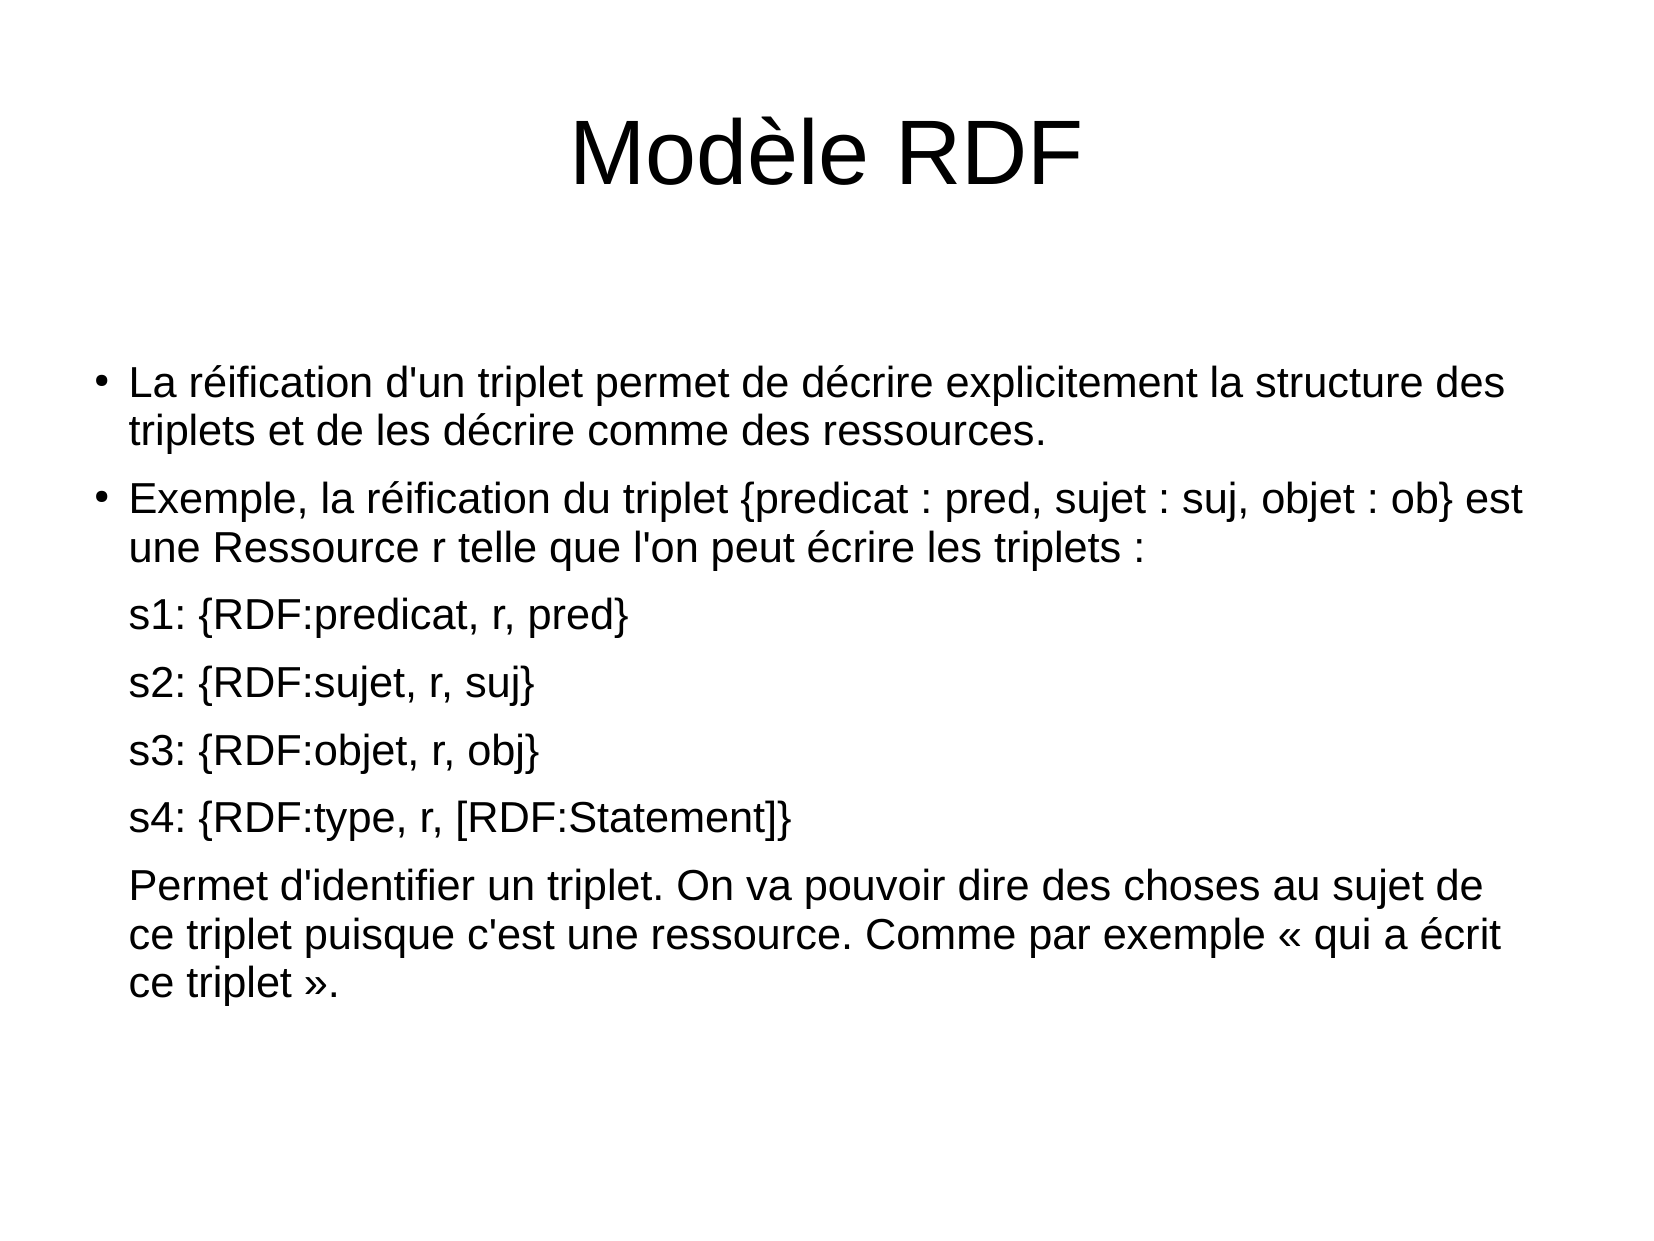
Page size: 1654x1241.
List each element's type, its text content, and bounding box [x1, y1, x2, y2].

title Modèle RDF [82, 49, 1571, 257]
list La réification d'un triplet permet de décrire explicitement la structure des triplets et de les décrire comme des ressources. Exemple, la réification du triplet {predicat : pred, sujet : suj, objet : ob} est une Ressource r telle que l'on peut écrire les triplets : s1: {RDF:predicat, r, pred} s2: {RDF:sujet, r, suj} s3: {RDF:objet, r, obj} s4: {RDF:type, r, [RDF:Statement]} Permet d'identifier un triplet. On va pouvoir dire des choses au sujet de ce triplet puisque c'est une ressource. Comme par exemple « qui a écrit ce triplet ». [82, 290, 1538, 1010]
